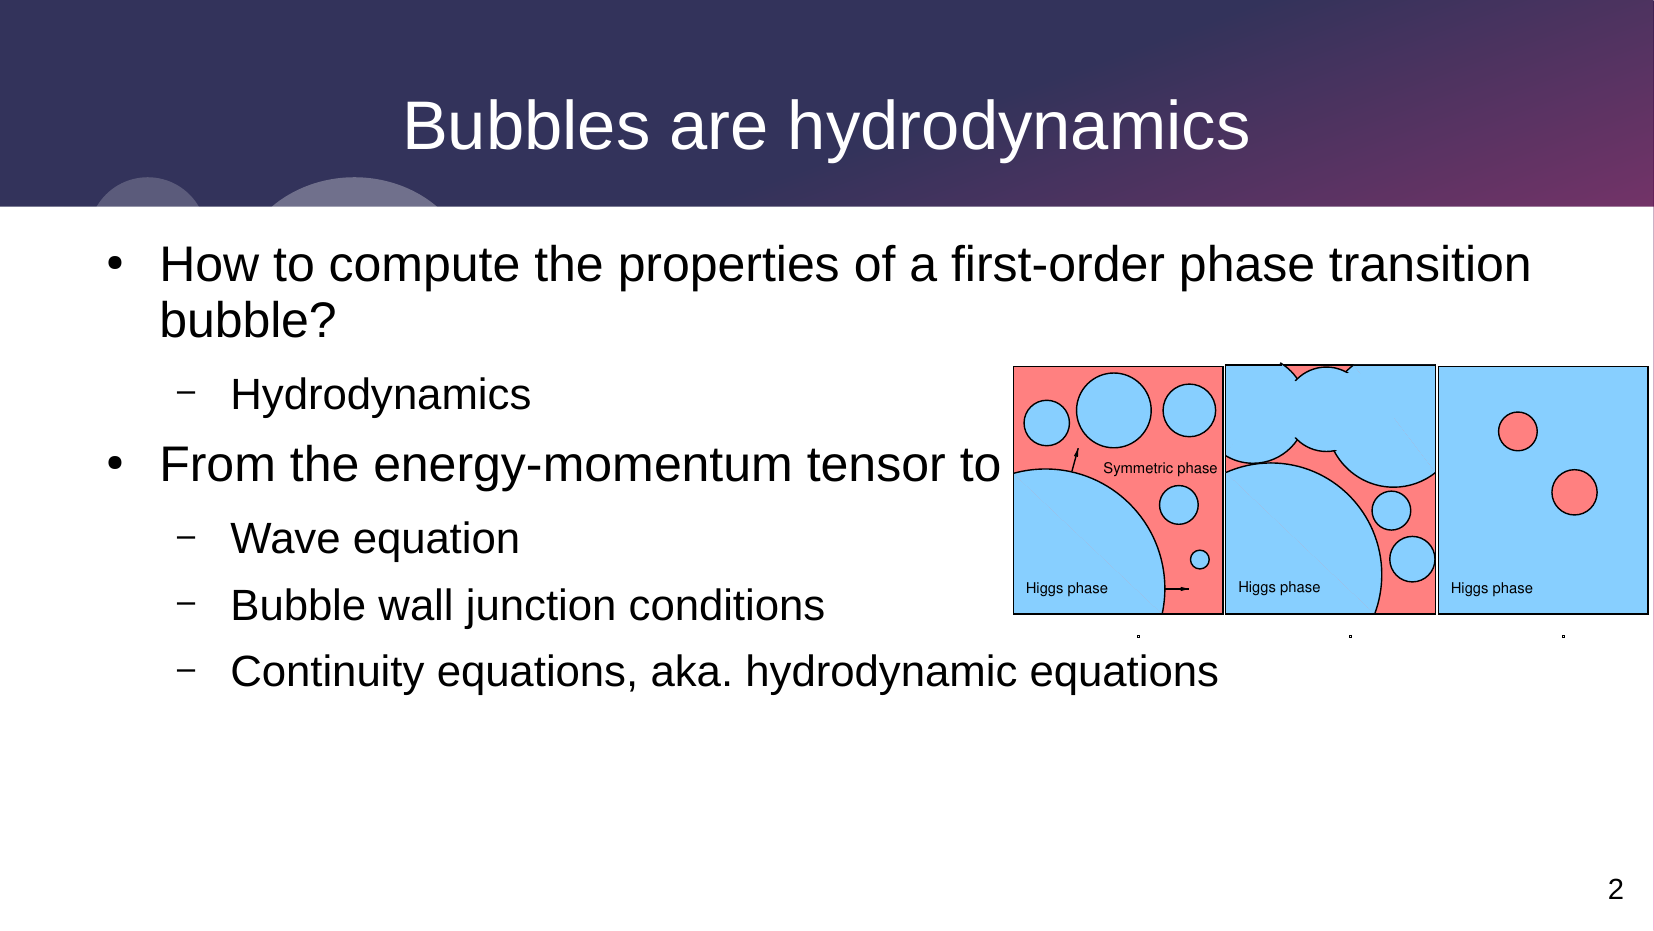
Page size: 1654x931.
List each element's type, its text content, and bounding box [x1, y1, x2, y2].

list How to compute the properties of a first-order phase transition bubble? Hydrodynamics From the energy-momentum tensor to Wave equation Bubble wall junction conditions Continuity equations, aka. hydrodynamic equations [88, 236, 1565, 827]
title Bubbles are hydrodynamics [88, 44, 1565, 207]
picture [1012, 362, 1651, 638]
